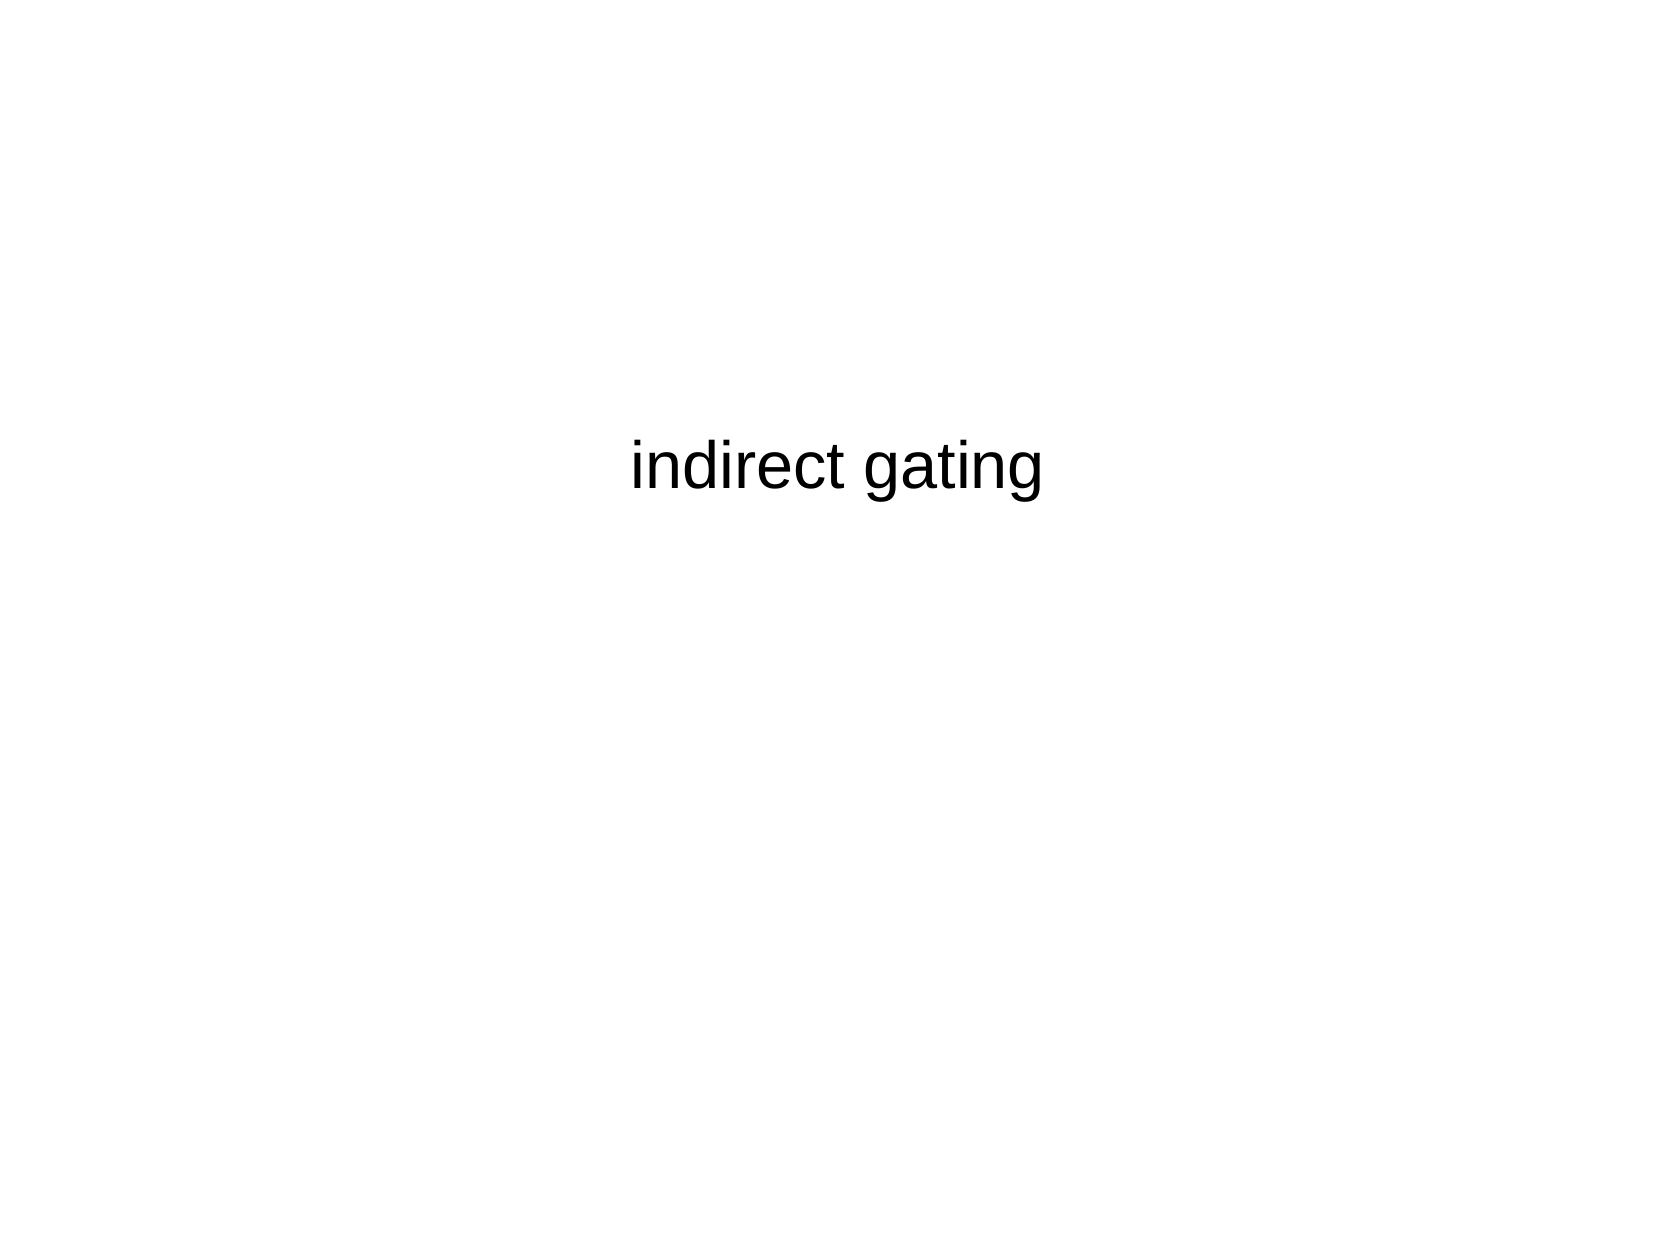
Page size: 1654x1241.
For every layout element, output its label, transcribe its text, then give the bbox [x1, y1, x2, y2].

subtitle indirect gating [22, 19, 1654, 1166]
